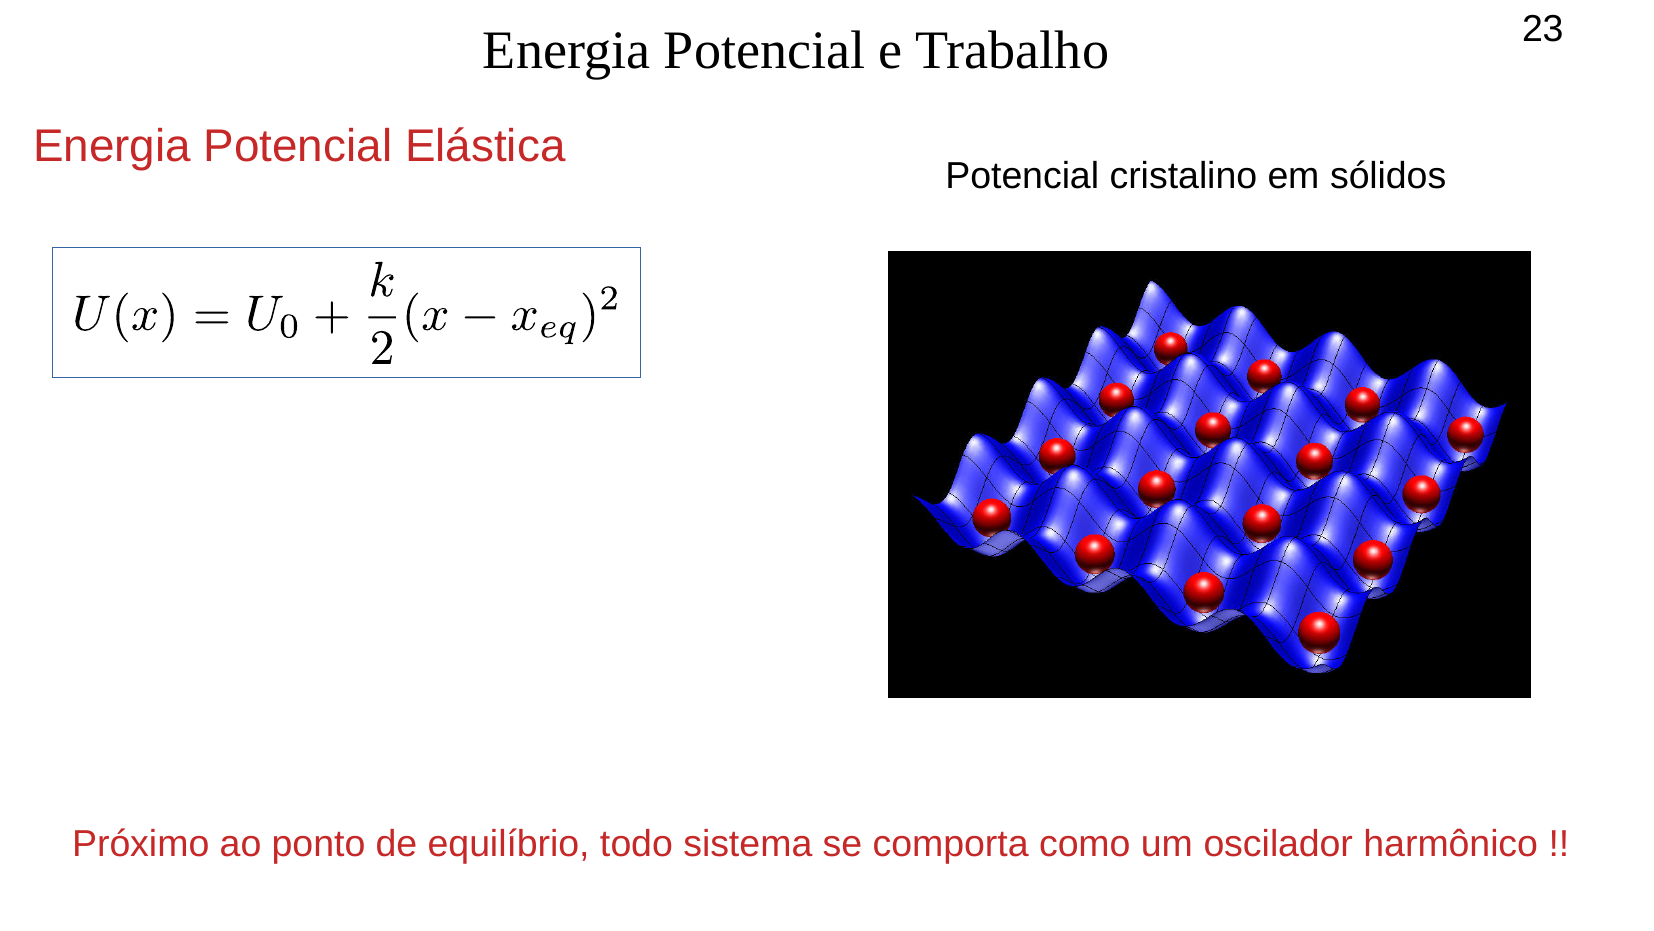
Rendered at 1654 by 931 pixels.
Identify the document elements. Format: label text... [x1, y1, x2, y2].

text_box Próximo ao ponto de equilíbrio, todo sistema se comporta como um oscilador harmônico !! [57, 815, 1585, 873]
text_box Potencial cristalino em sólidos [930, 147, 1462, 205]
picture [70, 259, 619, 366]
text_box Energia Potencial Elástica [18, 112, 1625, 249]
text_box <number> [1507, 0, 1654, 71]
picture [888, 251, 1531, 698]
text_box Energia Potencial e Trabalho [468, 0, 1186, 88]
